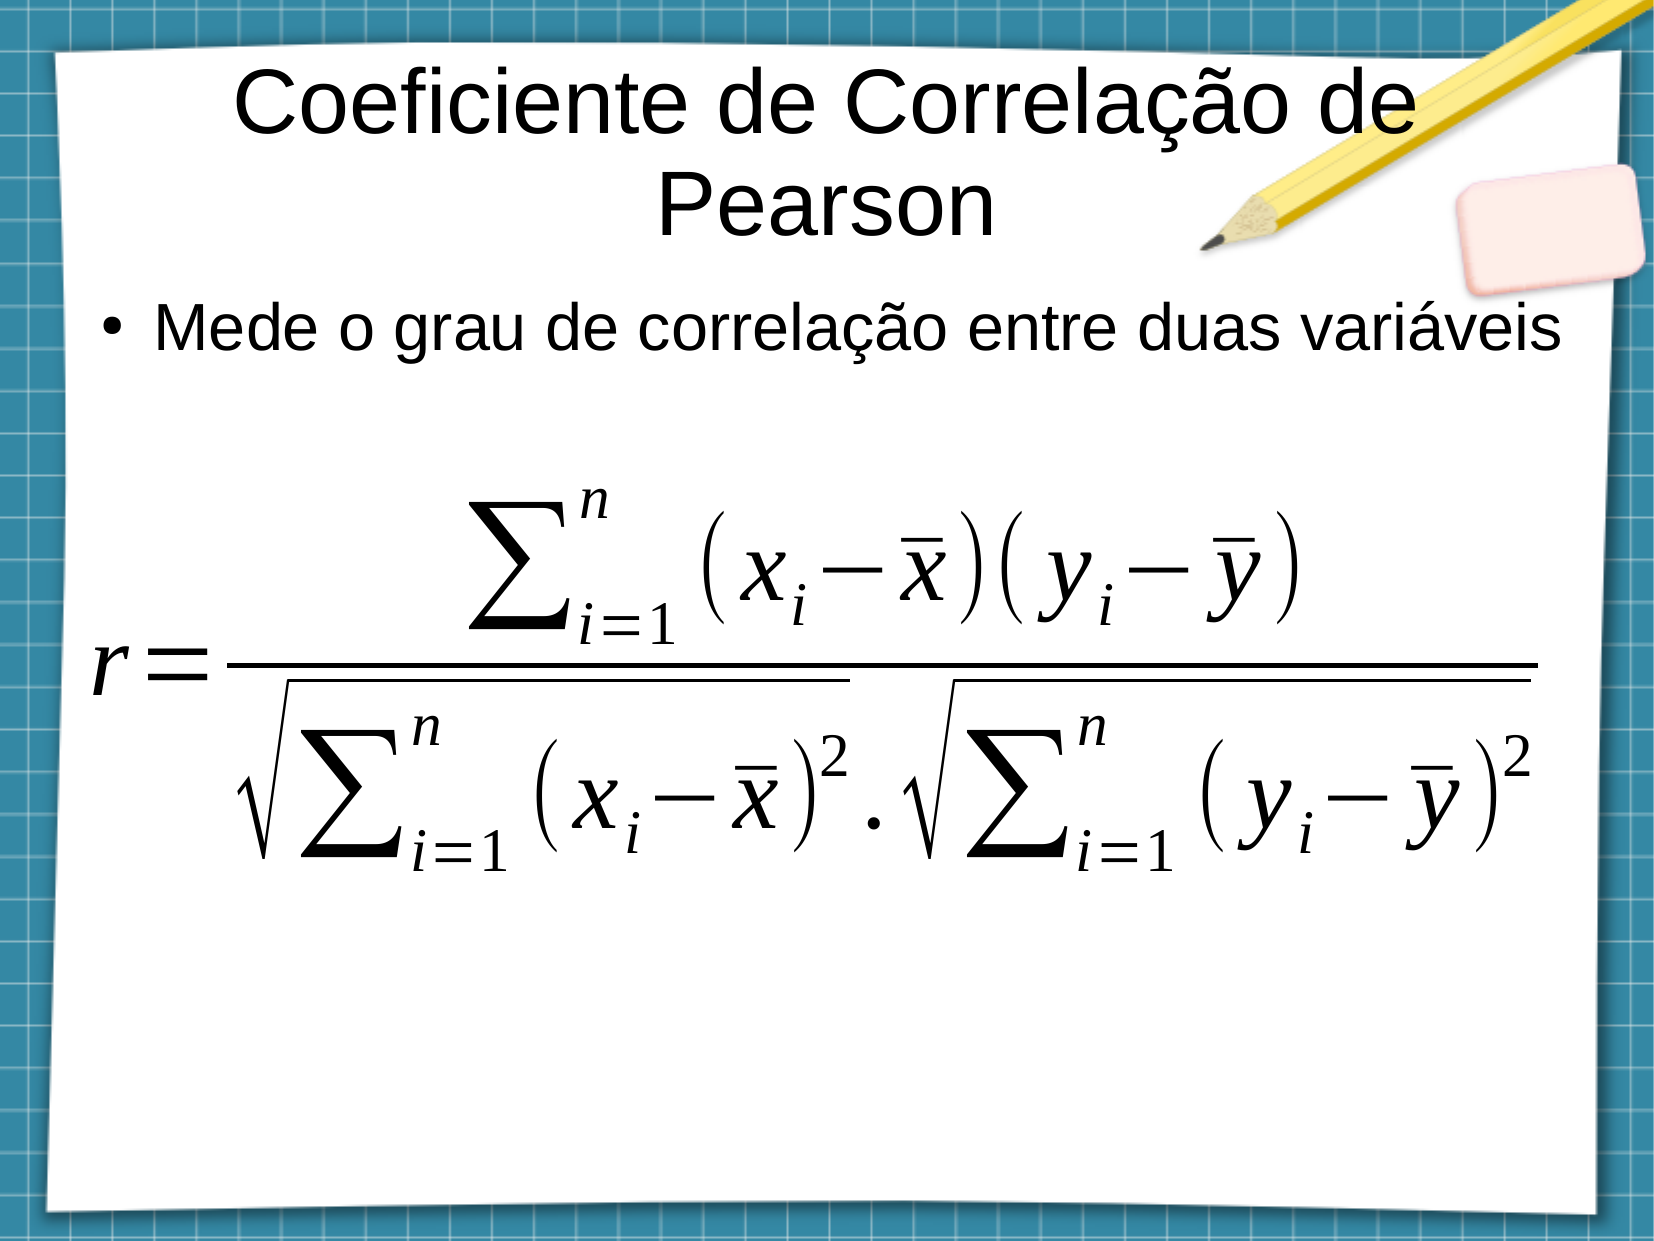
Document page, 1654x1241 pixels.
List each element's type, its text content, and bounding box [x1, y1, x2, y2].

picture [0, 0, 1654, 1241]
list Mede o grau de correlação entre duas variáveis [82, 290, 1571, 1010]
title Coeficiente de Correlação de Pearson [82, 49, 1571, 257]
chart [83, 461, 1549, 886]
